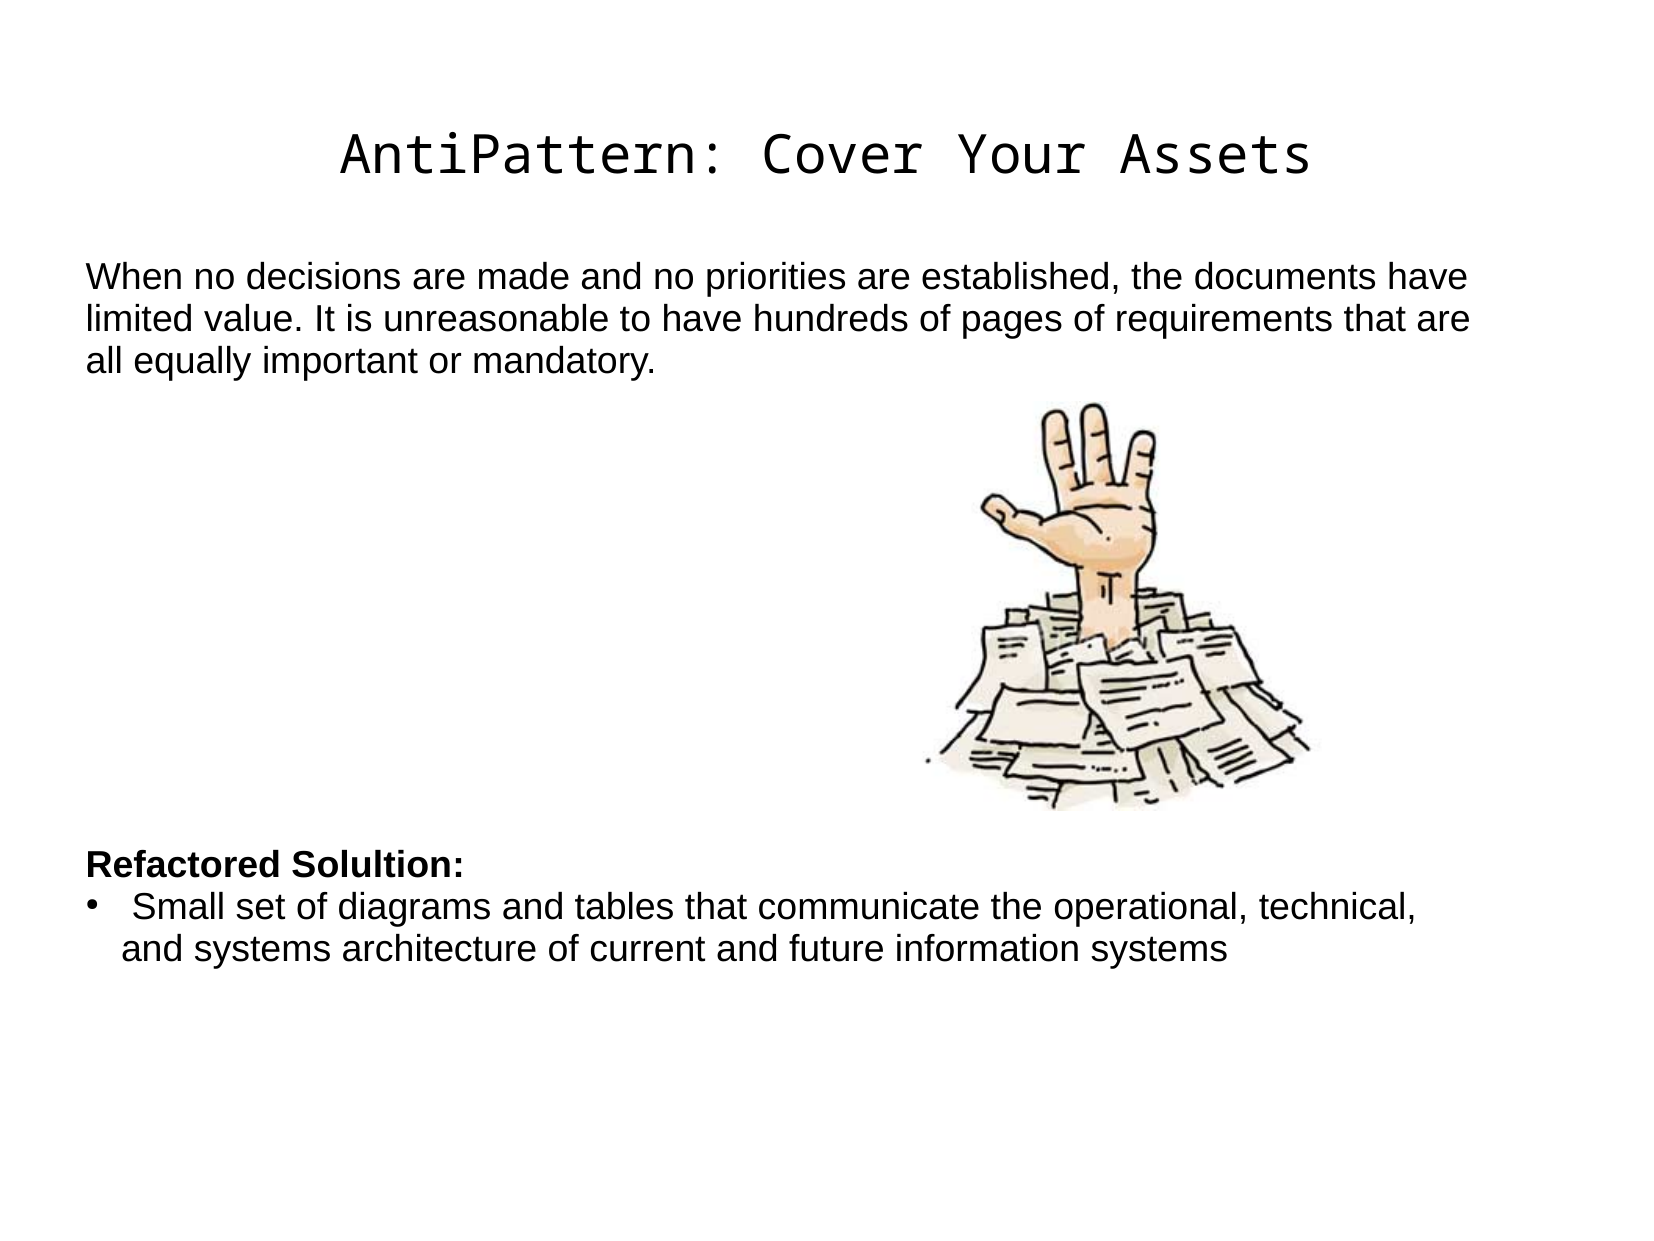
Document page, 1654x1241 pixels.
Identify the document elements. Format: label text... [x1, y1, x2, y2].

picture [909, 401, 1322, 811]
title AntiPattern: Cover Your Assets [82, 49, 1571, 257]
text_box When no decisions are made and no priorities are established, the documents have limited value. It is unreasonable to have hundreds of pages of requirements that are all equally important or mandatory. Refactored Solultion: Small set of diagrams and tables that communicate the operational, technical, and systems architecture of current and future information systems [70, 248, 1489, 977]
